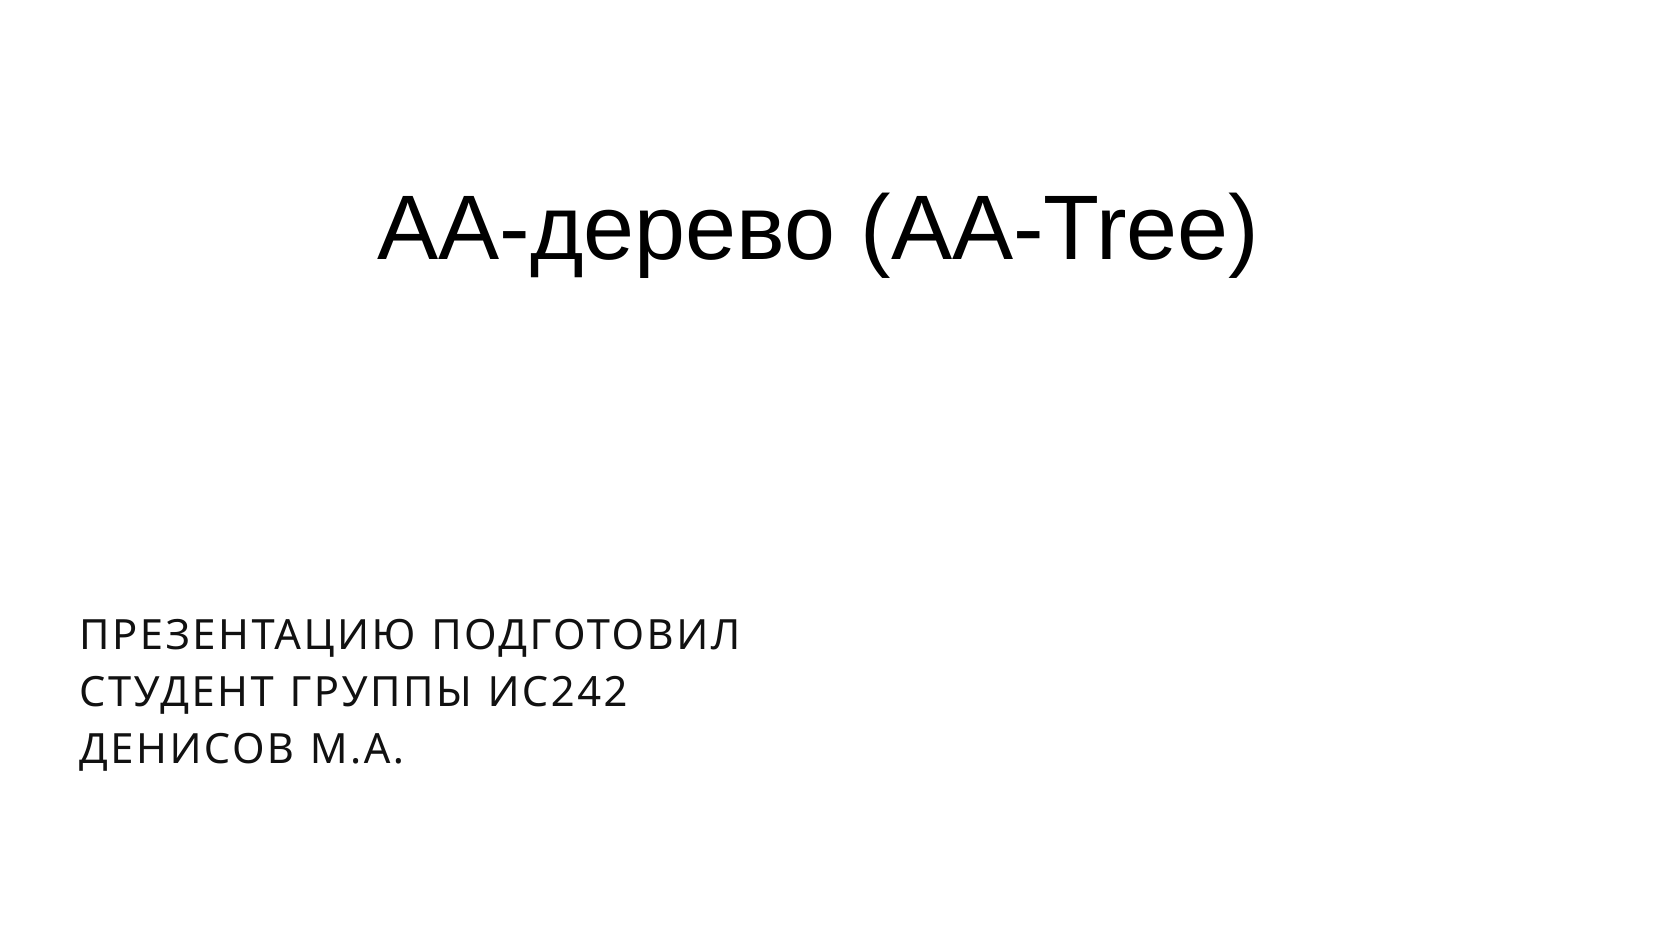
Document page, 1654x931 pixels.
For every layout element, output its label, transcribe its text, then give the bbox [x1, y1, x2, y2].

subtitle Презентацию подготовил студент группы ИС242 Денисов М.А. [79, 592, 863, 788]
title АA-дерево (AA-Tree) [75, 150, 1564, 306]
